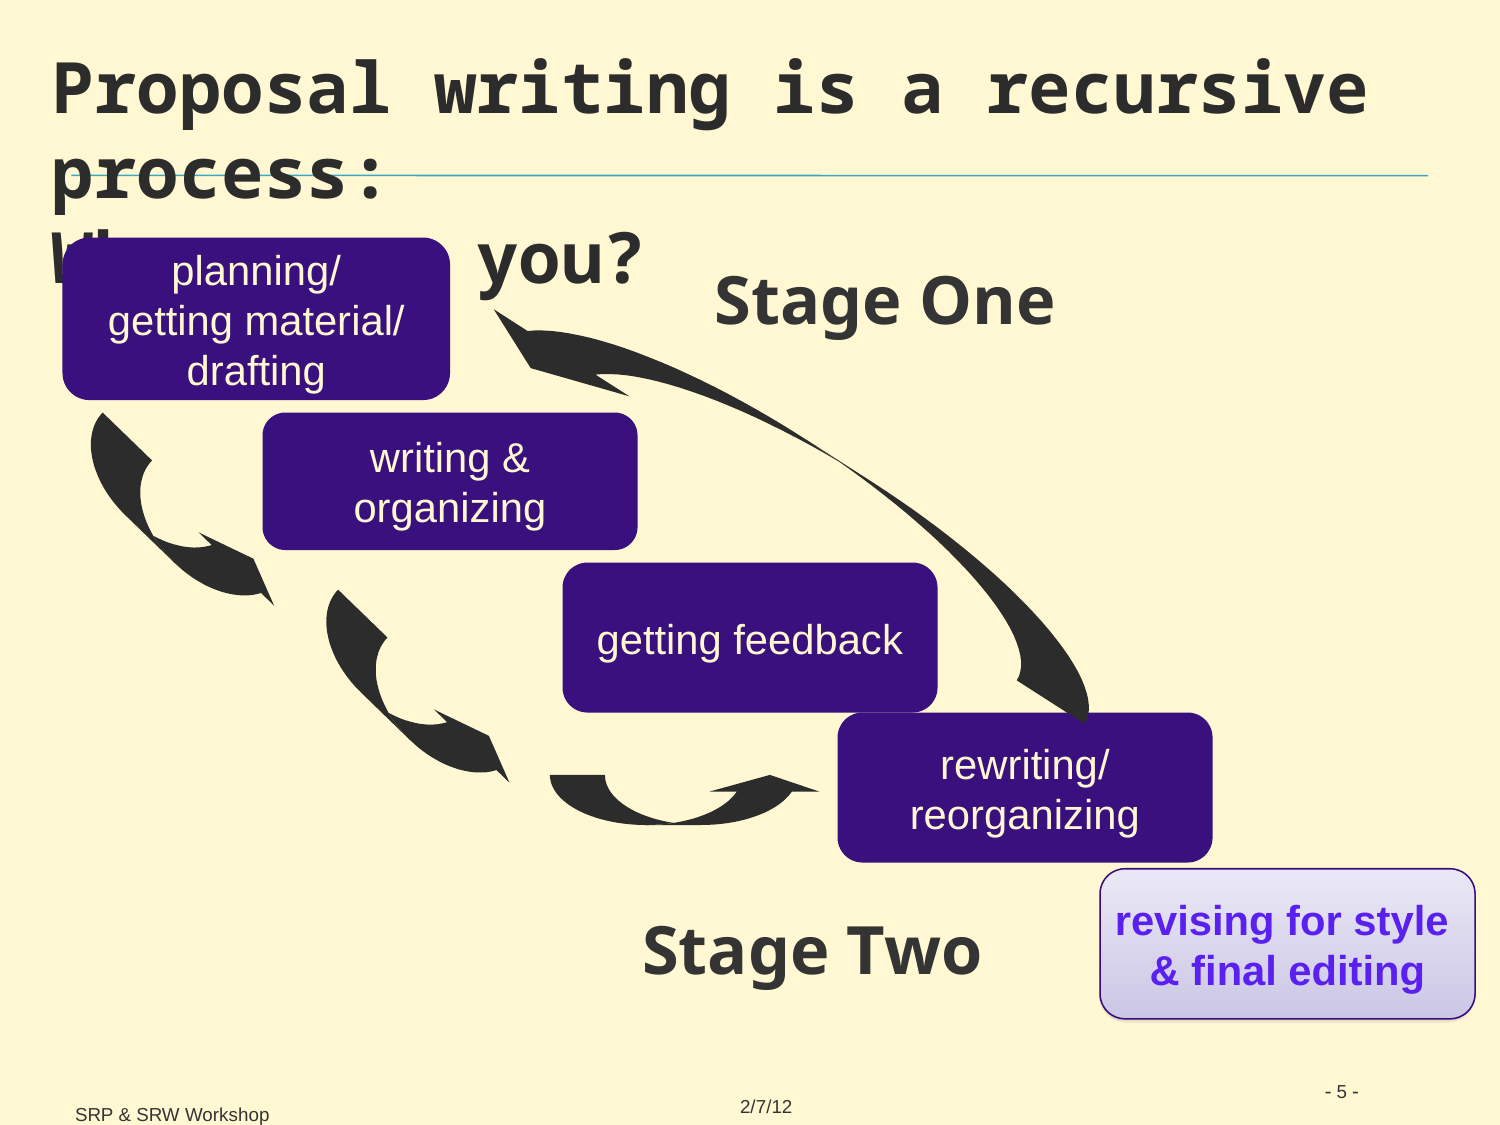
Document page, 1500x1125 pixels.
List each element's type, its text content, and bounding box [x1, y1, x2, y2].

text_box [326, 589, 510, 783]
text_box revising for style & final editing [1100, 868, 1476, 1019]
text_box rewriting/ reorganizing [837, 712, 1213, 863]
text_box [90, 412, 275, 606]
text_box planning/ getting material/ drafting [62, 237, 451, 401]
text_box Stage One [699, 249, 1225, 346]
text_box [493, 309, 1089, 724]
text_box [549, 774, 820, 826]
title Proposal writing is a recursive process: Where are you? [37, 37, 1450, 179]
text_box Stage Two [537, 900, 1088, 996]
text_box   [1325, 1074, 1438, 1125]
text_box getting feedback [562, 562, 938, 713]
text_box writing & organizing [262, 412, 638, 551]
